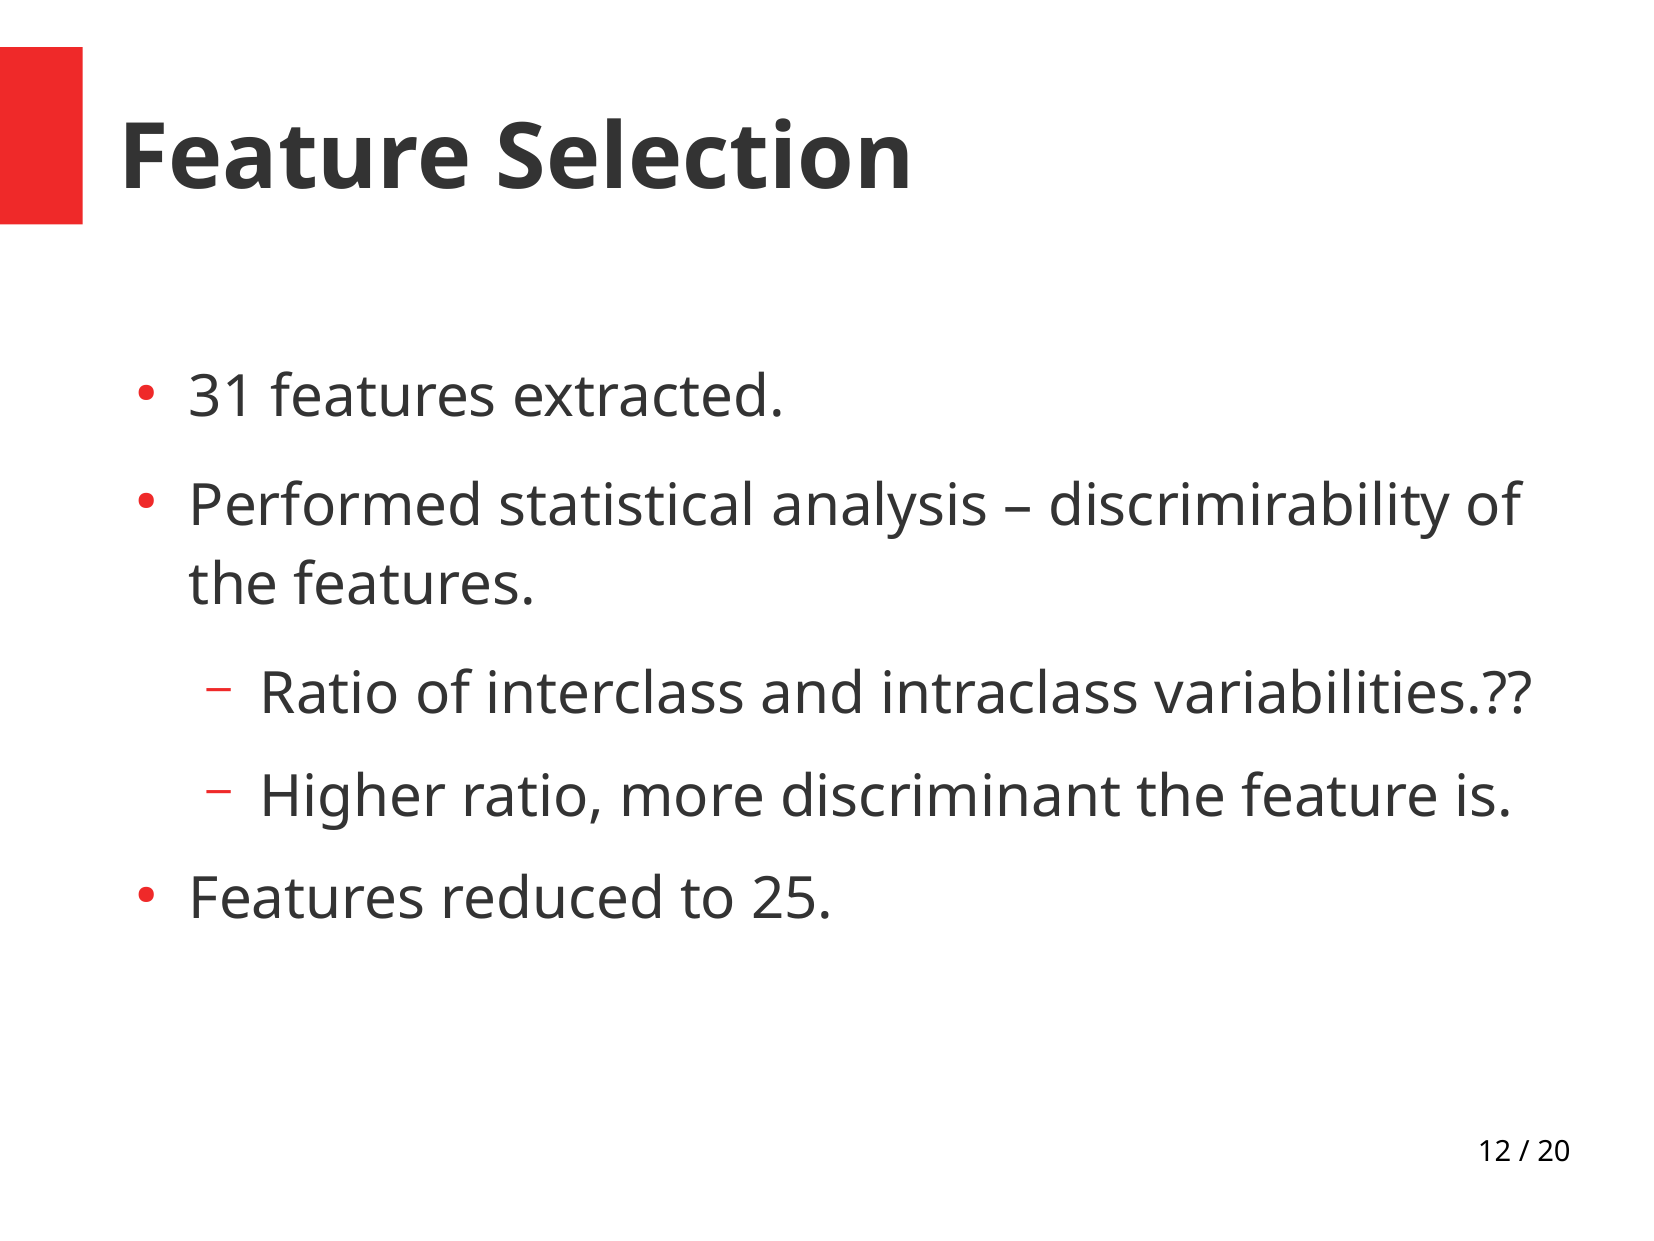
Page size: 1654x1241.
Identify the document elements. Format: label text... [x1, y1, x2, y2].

title Feature Selection [118, 49, 1571, 257]
list 31 features extracted. Performed statistical analysis – discrimirability of the features. Ratio of interclass and intraclass variabilities.?? Higher ratio, more discriminant the feature is. Features reduced to 25. [118, 354, 1536, 1074]
